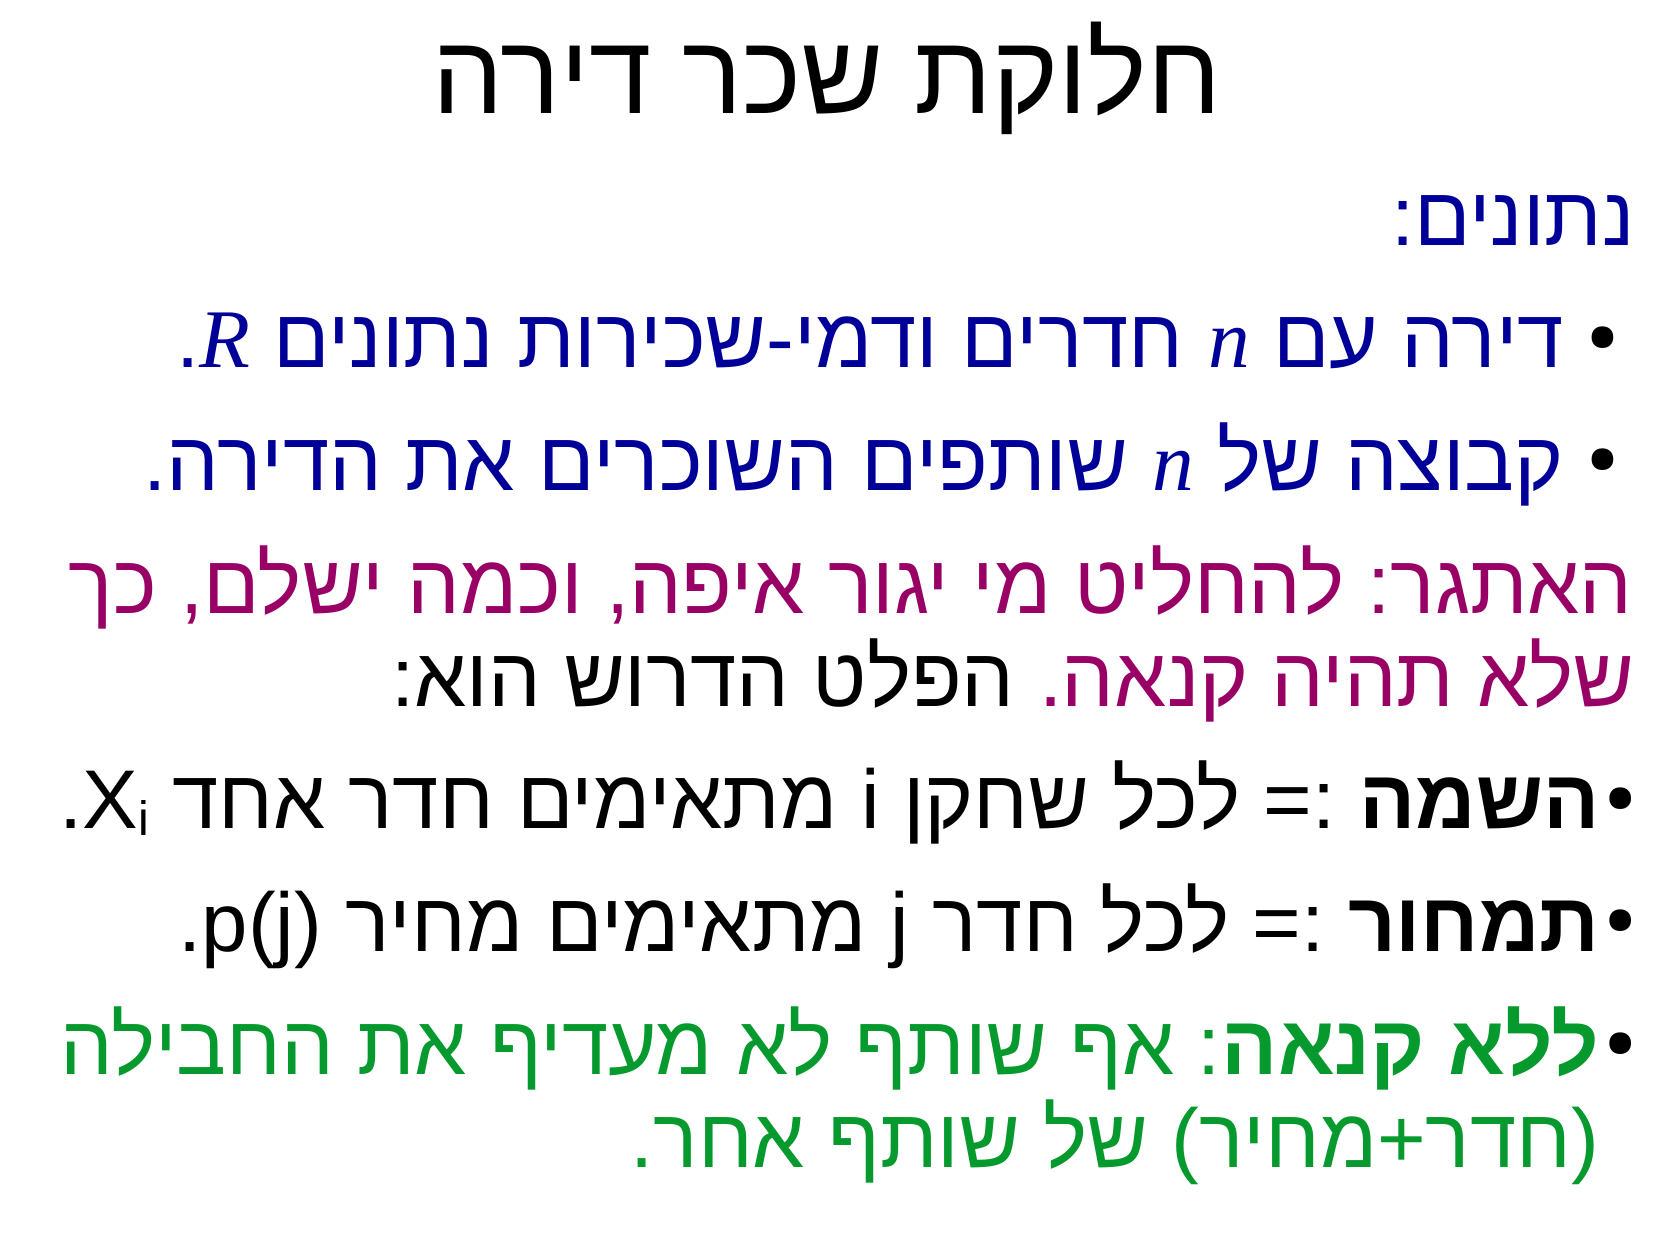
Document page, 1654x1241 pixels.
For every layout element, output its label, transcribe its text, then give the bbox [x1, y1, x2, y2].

title חלוקת שכר דירה [0, 0, 1654, 151]
list נתונים: דירה עם n חדרים ודמי-שכירות נתונים R. קבוצה של n שותפים השוכרים את הדירה. האתגר: להחליט מי יגור איפה, וכמה ישלם, כך שלא תהיה קנאה. הפלט הדרוש הוא: השמה := לכל שחקן i מתאימים חדר אחד Xi. תמחור := לכל חדר j מתאימים מחיר p(j). ללא קנאה: אף שותף לא מעדיף את החבילה (חדר+מחיר) של שותף אחר. [15, 170, 1636, 1216]
